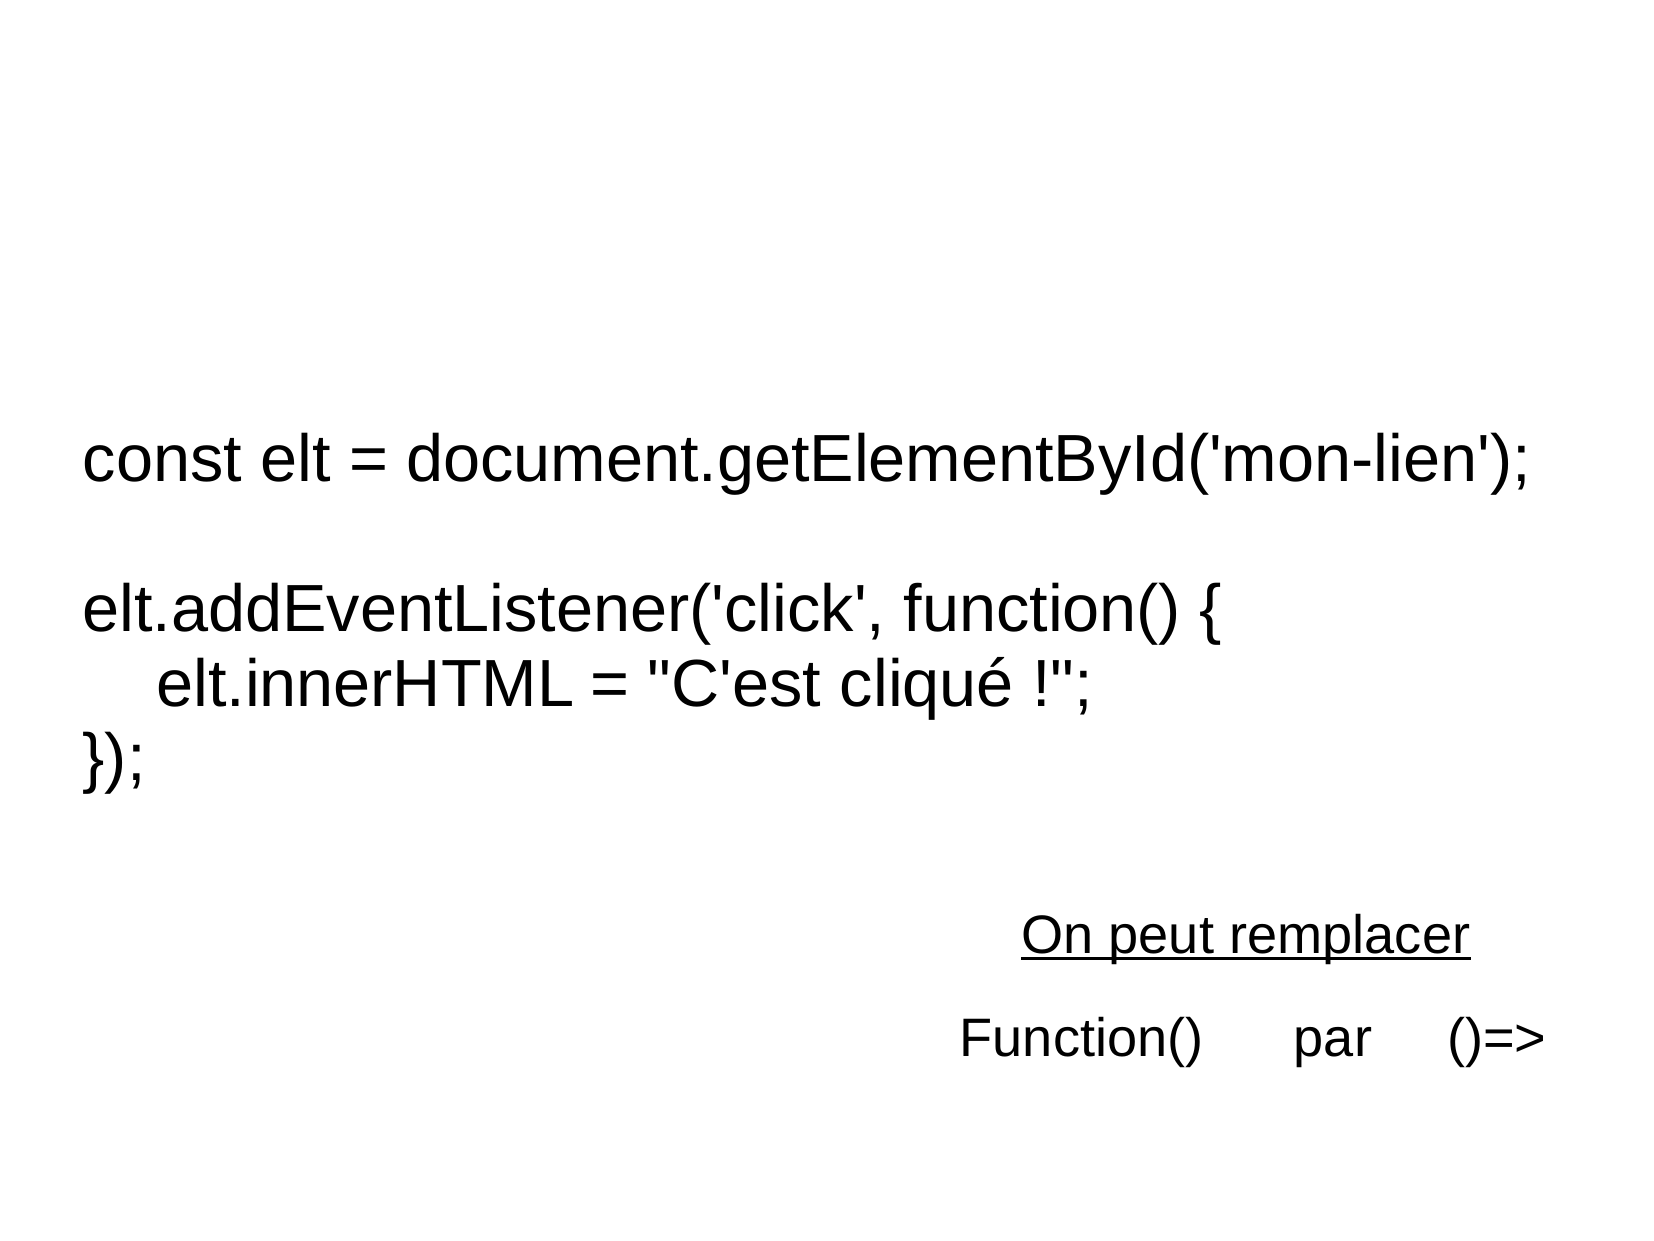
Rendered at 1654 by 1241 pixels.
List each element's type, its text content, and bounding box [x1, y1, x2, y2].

title const elt = document.getElementById('mon-lien'); elt.addEventListener('click', function() { elt.innerHTML = "C'est cliqué !"; }); [82, 23, 1571, 1193]
text_box On peut remplacer Function() par ()=> [944, 897, 1619, 1197]
